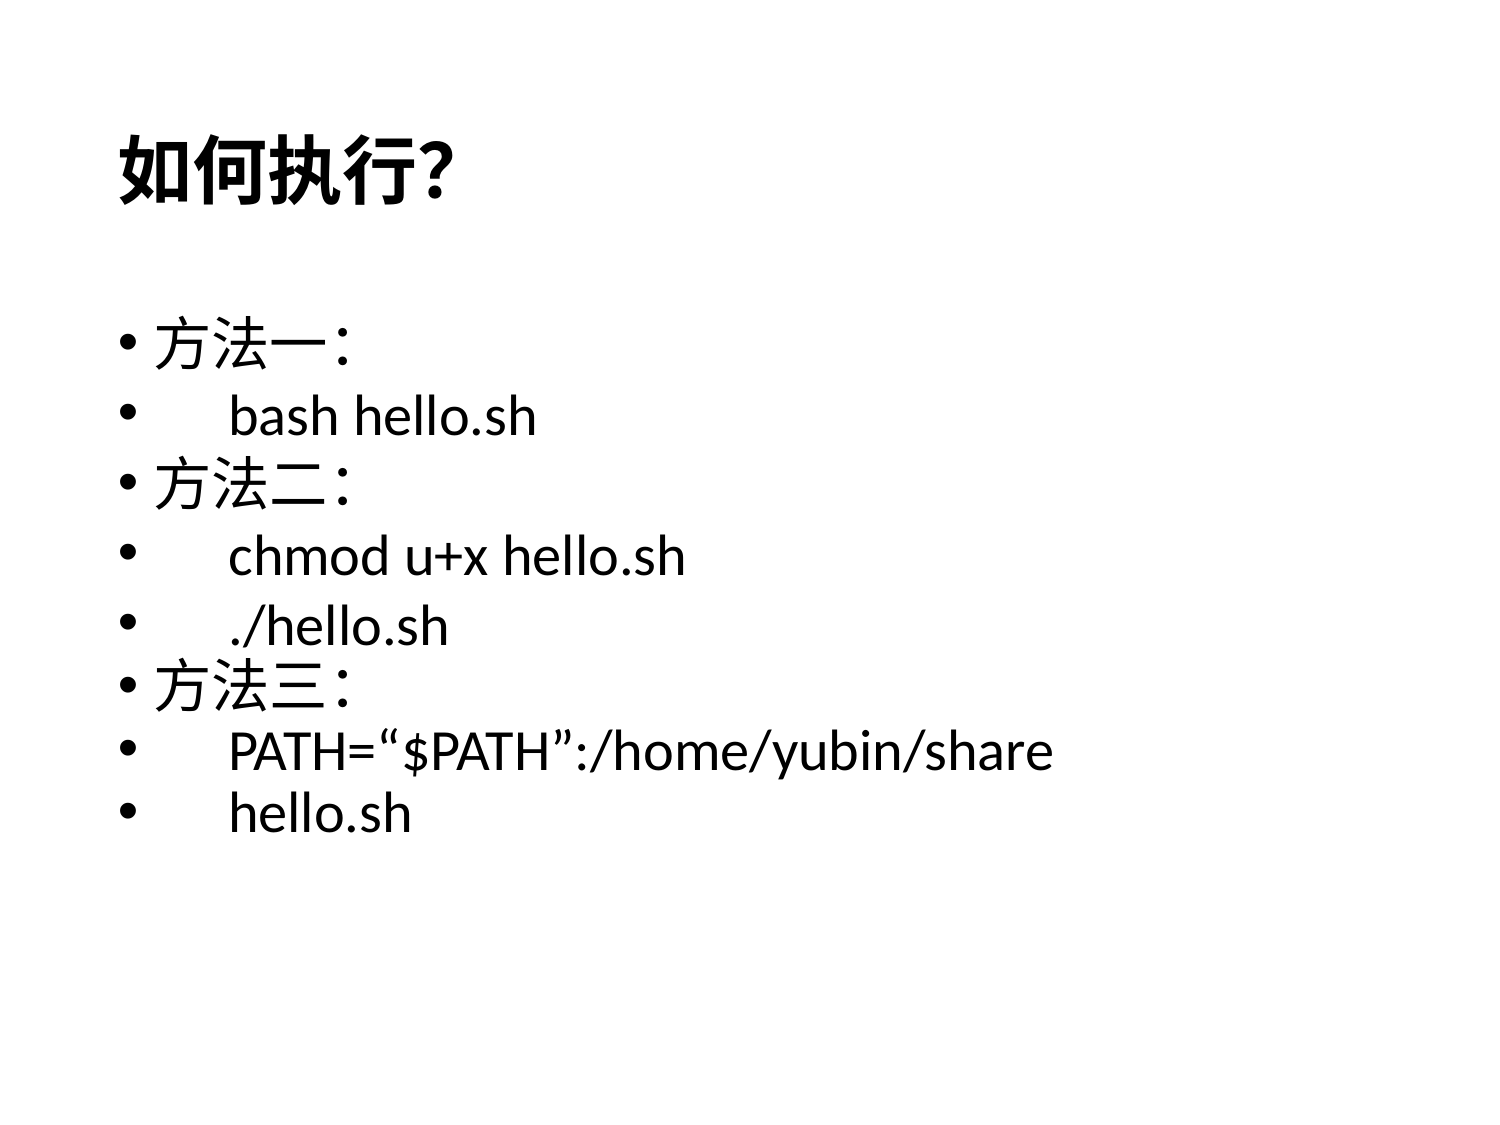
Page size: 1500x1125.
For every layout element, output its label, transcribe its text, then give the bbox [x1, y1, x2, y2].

text_box 如何执行？ [103, 59, 1397, 277]
text_box 方法一： bash hello.sh 方法二： chmod u+x hello.sh ./hello.sh 方法三： PATH=“$PATH”:/home/yubin/share hello.sh [103, 299, 1397, 1013]
